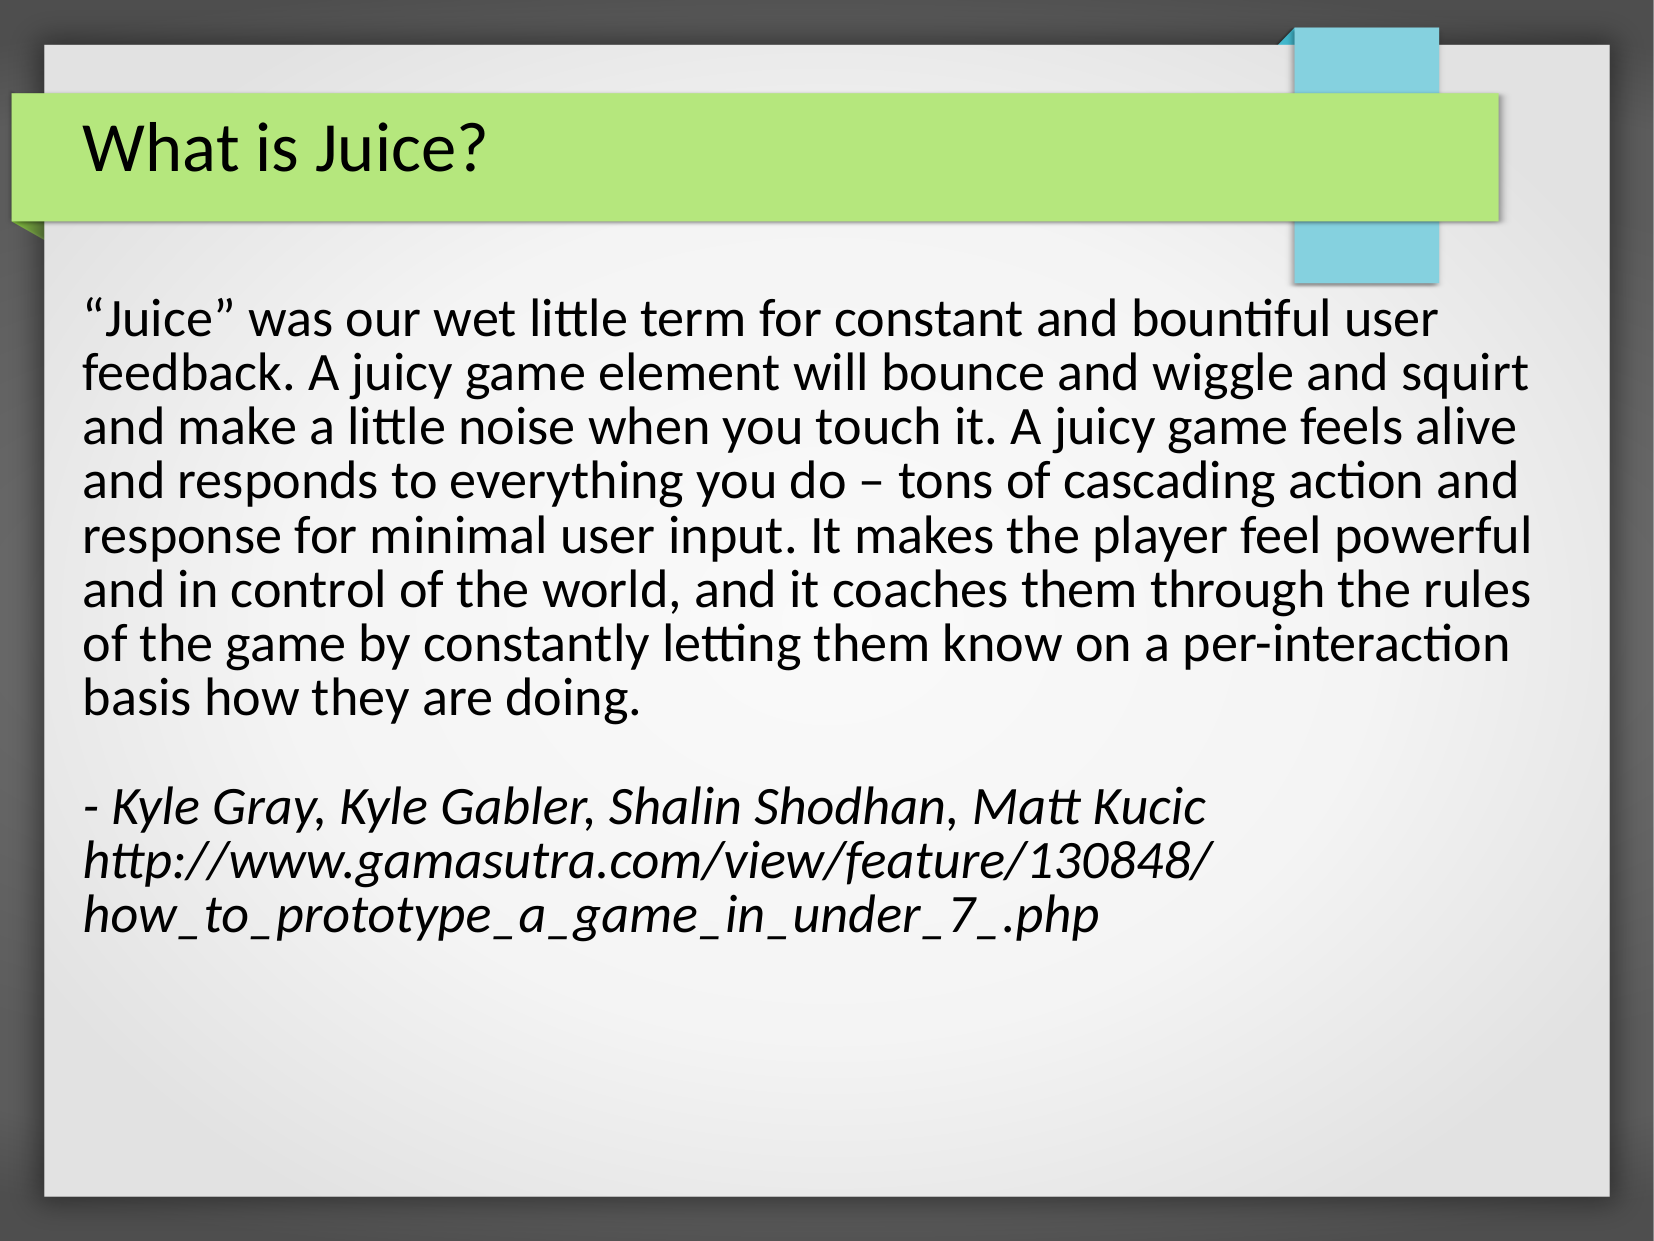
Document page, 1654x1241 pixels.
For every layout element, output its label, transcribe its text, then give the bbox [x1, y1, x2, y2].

subtitle “Juice” was our wet little term for constant and bountiful user feedback. A juicy game element will bounce and wiggle and squirt and make a little noise when you touch it. A juicy game feels alive and responds to everything you do – tons of cascading action and response for minimal user input. It makes the player feel powerful and in control of the world, and it coaches them through the rules of the game by constantly letting them know on a per-interaction basis how they are doing. - Kyle Gray, Kyle Gabler, Shalin Shodhan, Matt Kucic http://www.gamasutra.com/view/feature/130848/how_to_prototype_a_game_in_under_7_.php [82, 295, 1571, 1091]
picture [0, 0, 1654, 1241]
title What is Juice? [82, 94, 1264, 213]
